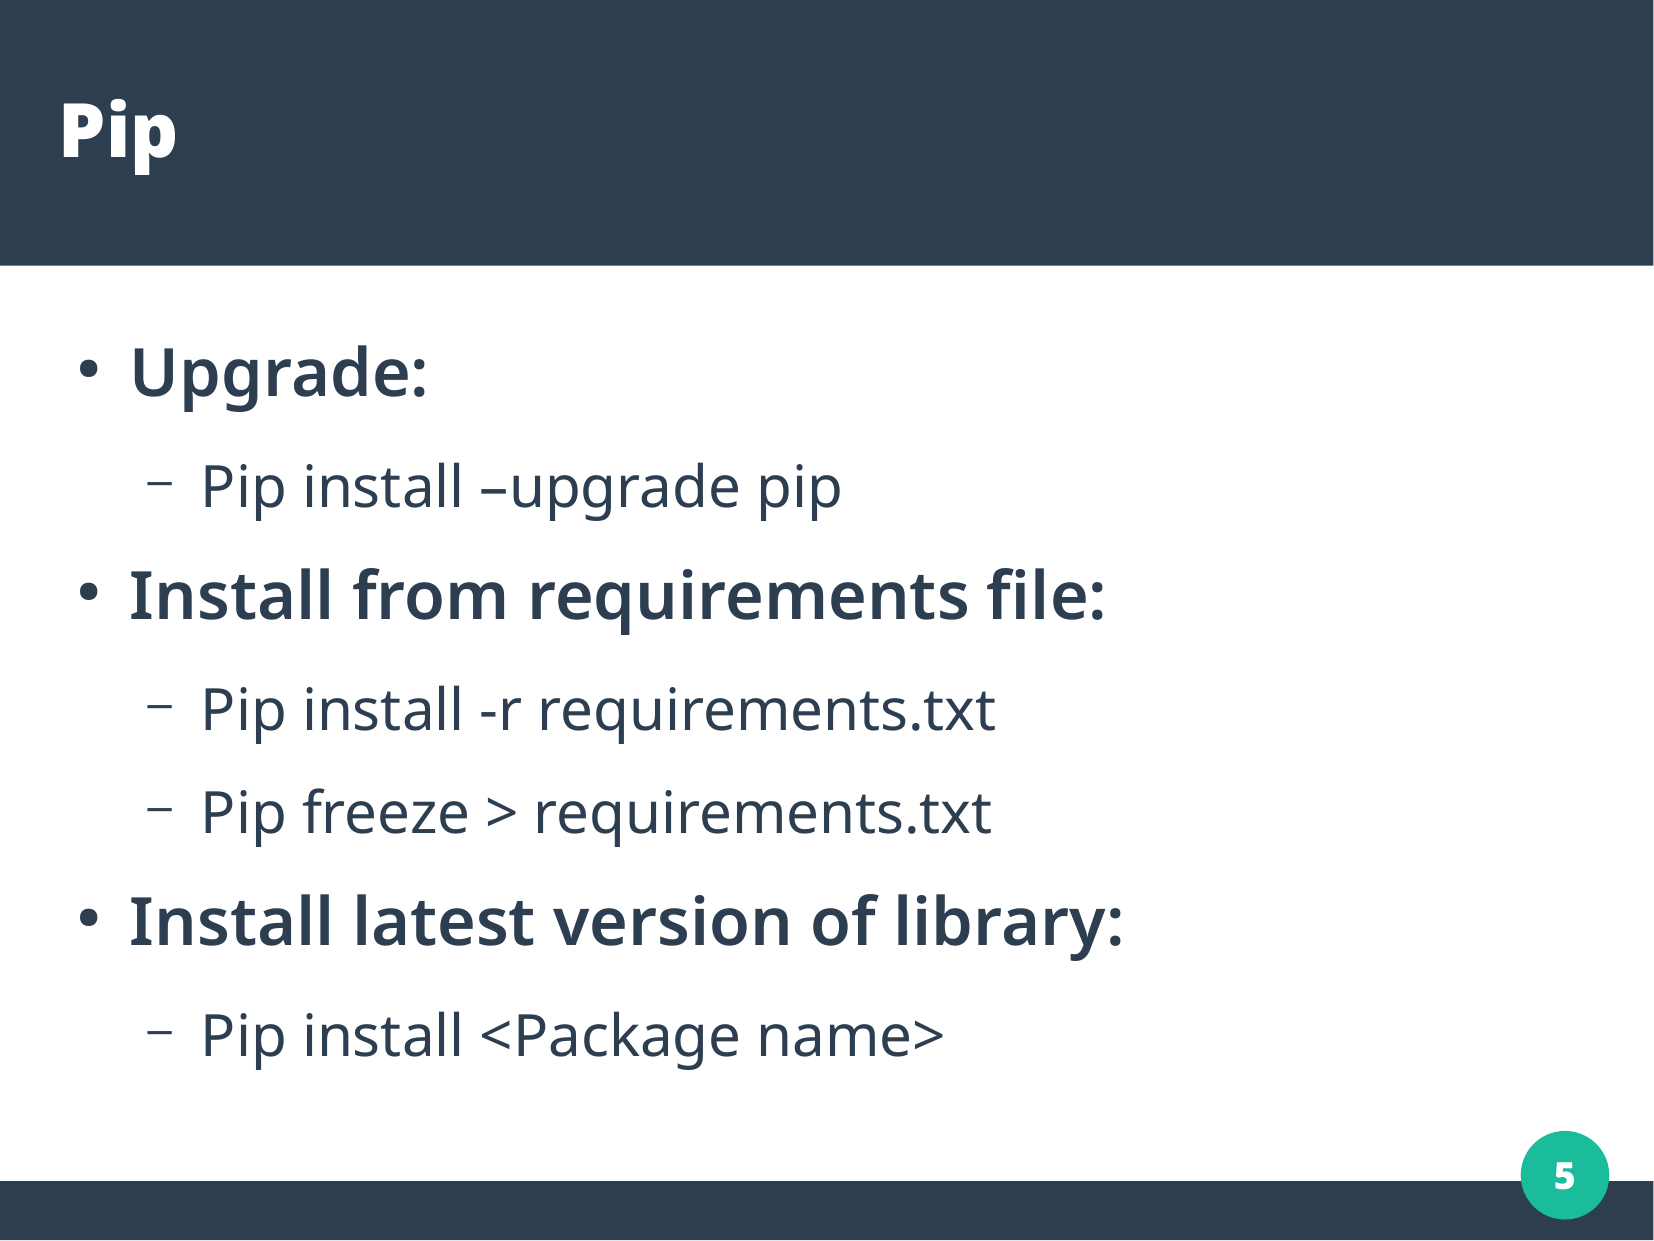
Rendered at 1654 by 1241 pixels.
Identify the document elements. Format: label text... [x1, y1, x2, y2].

title Pip [59, 49, 1595, 207]
list Upgrade: Pip install –upgrade pip Install from requirements file: Pip install -r requirements.txt Pip freeze > requirements.txt Install latest version of library: Pip install <Package name> [59, 324, 1595, 1152]
